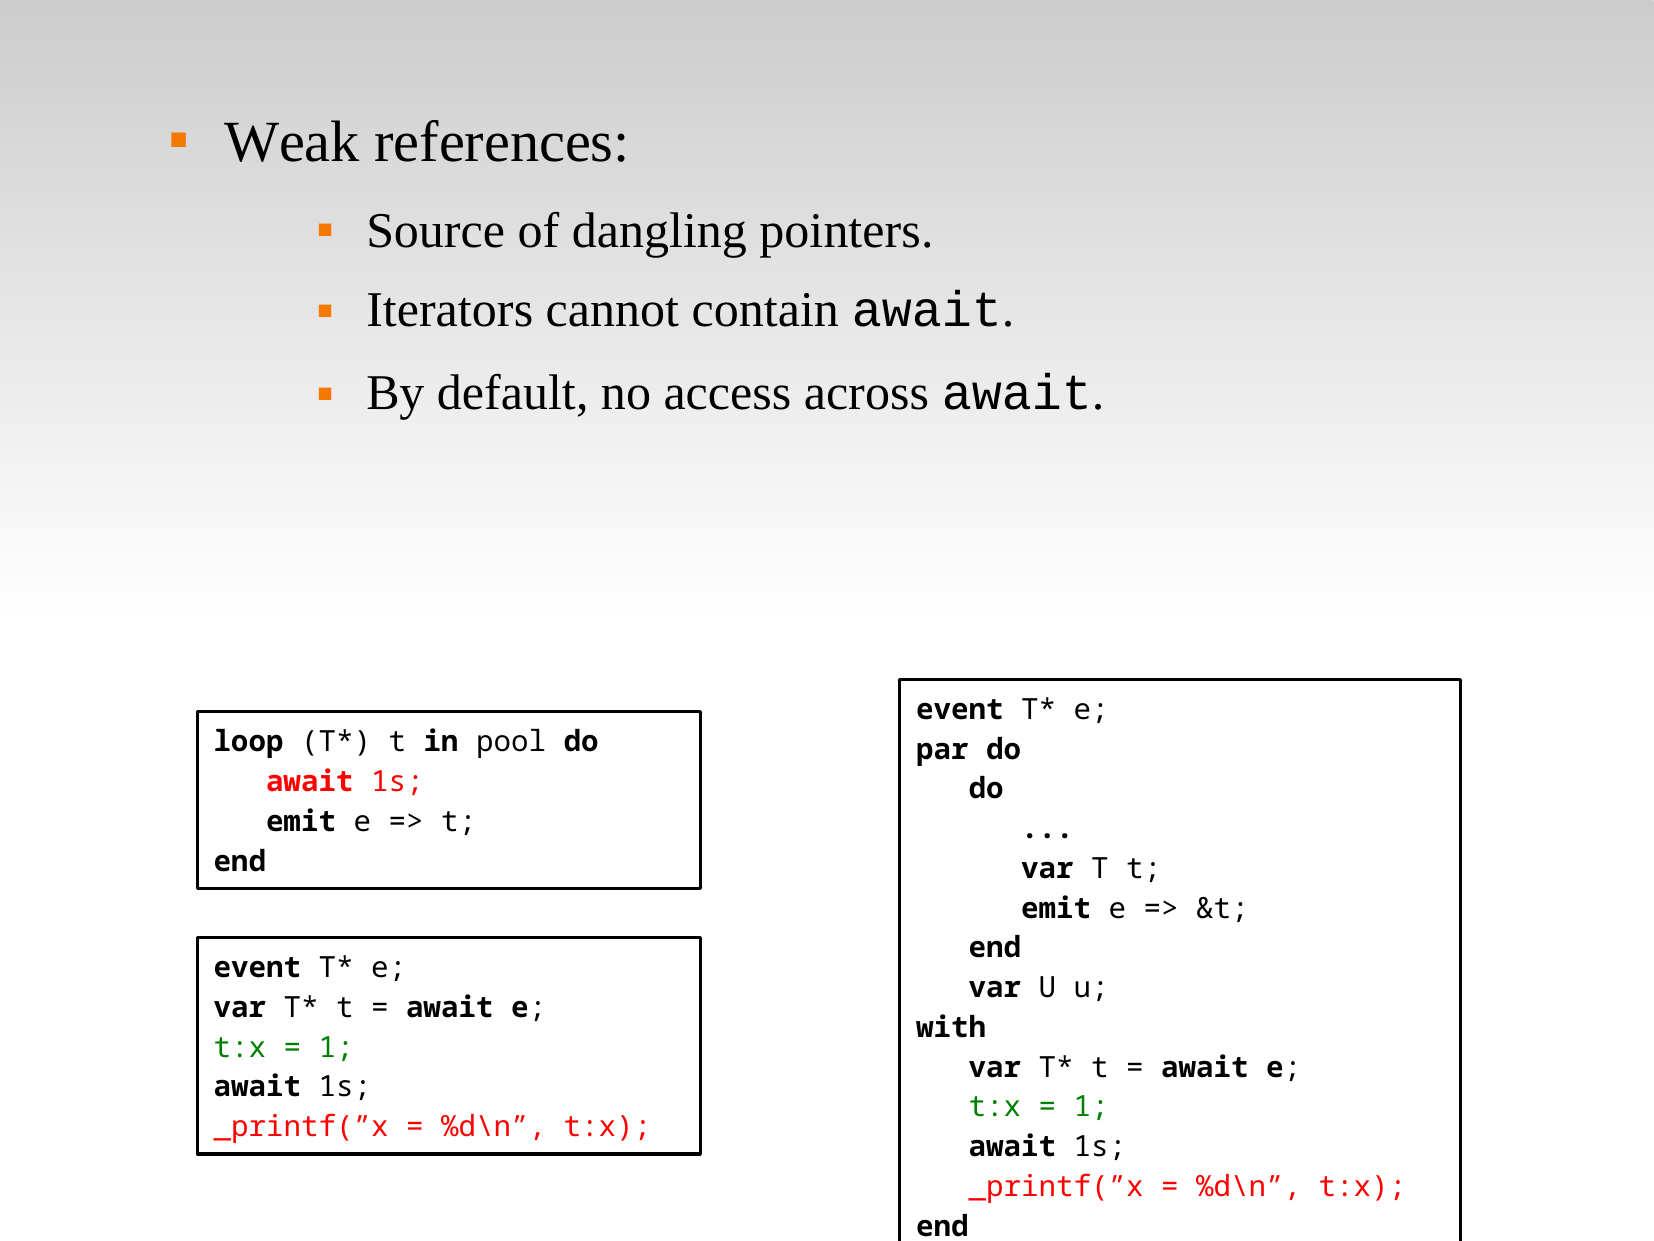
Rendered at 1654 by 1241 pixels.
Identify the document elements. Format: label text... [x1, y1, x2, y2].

text_box event T* e; par do do ... var T t; emit e => &t; end var U u; with var T* t = await e; t:x = 1; await 1s; _printf(”x = %d\n”, t:x); end [899, 679, 1461, 1186]
list Weak references: Source of dangling pointers. Iterators cannot contain await. By default, no access across await. [82, 109, 1571, 807]
text_box event T* e; var T* t = await e; t:x = 1; await 1s; _printf(”x = %d\n”, t:x); [197, 937, 701, 1129]
text_box loop (T*) t in pool do await 1s; emit e => t; end [197, 711, 701, 870]
